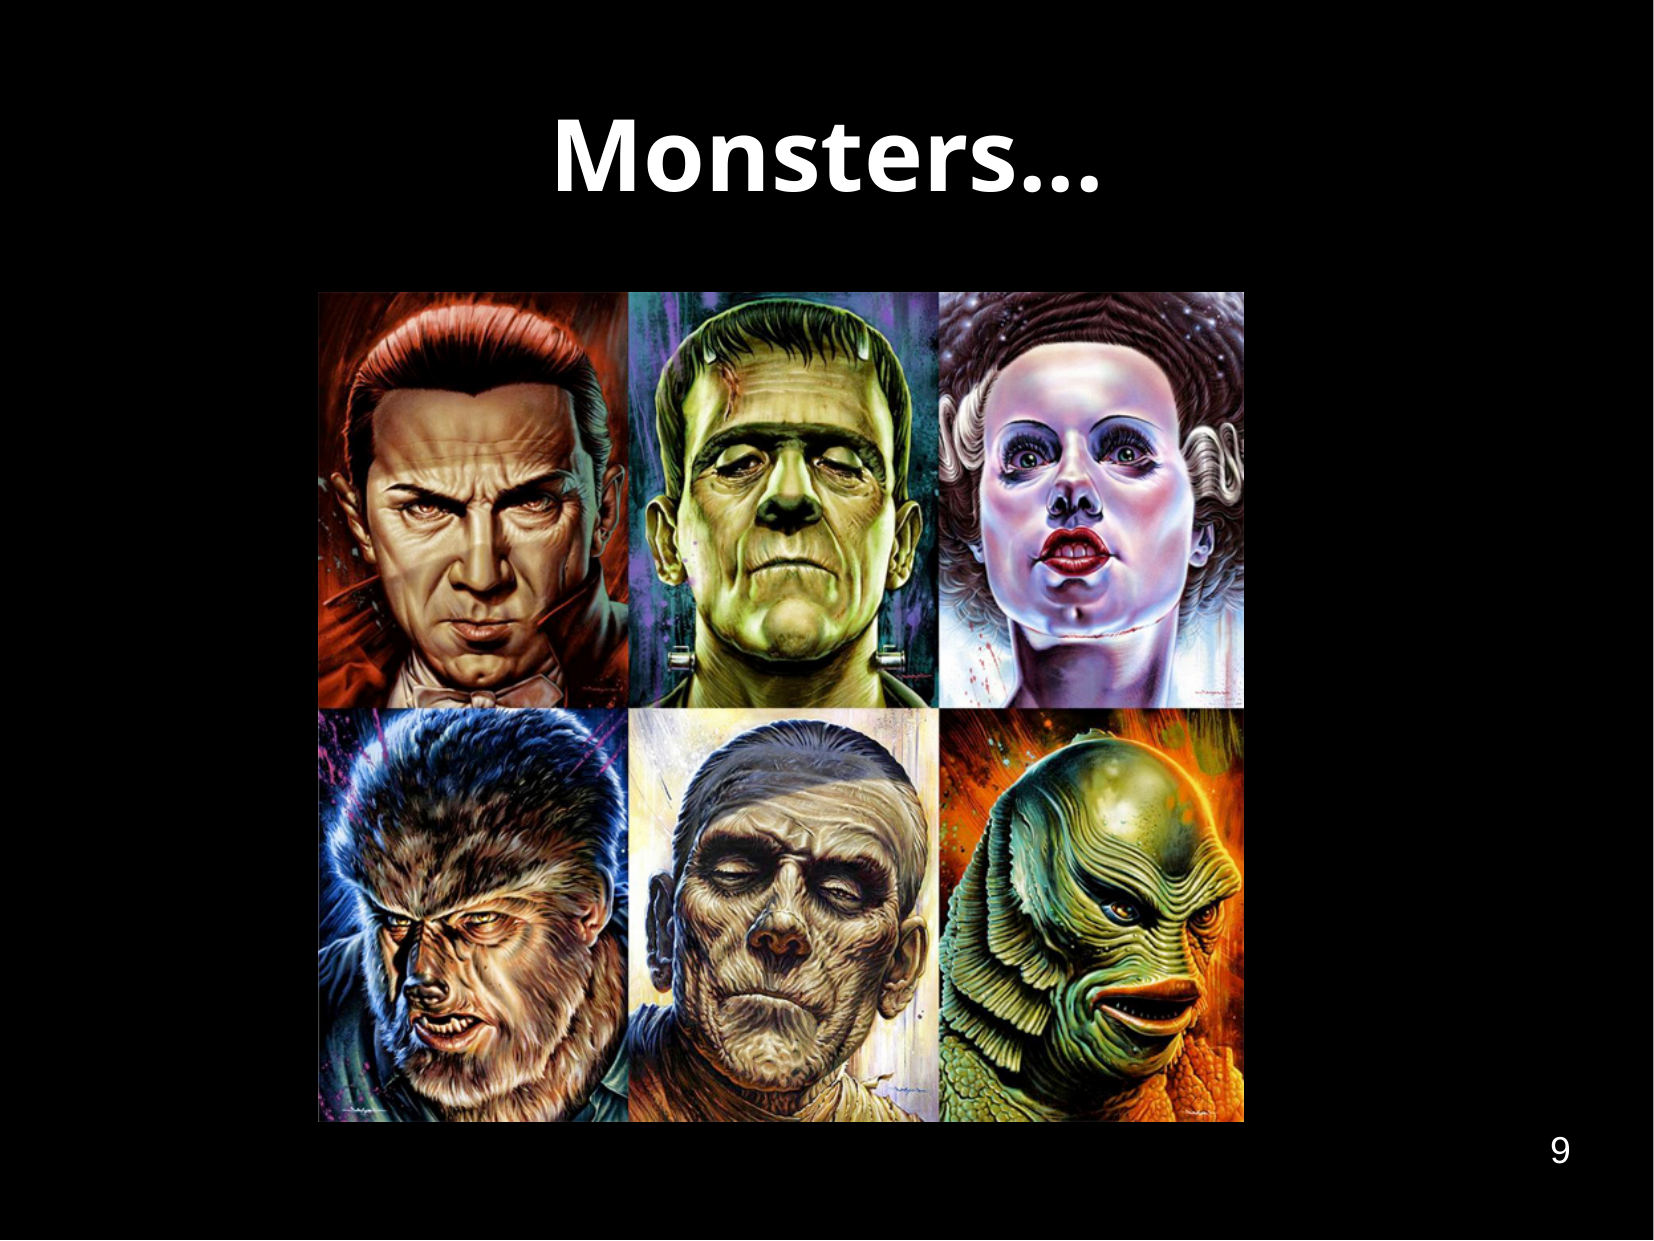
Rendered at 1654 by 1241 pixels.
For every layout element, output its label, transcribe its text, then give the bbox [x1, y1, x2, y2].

picture [318, 292, 1244, 1123]
title Monsters... [82, 49, 1571, 257]
text_box 9 [1535, 1122, 1586, 1179]
